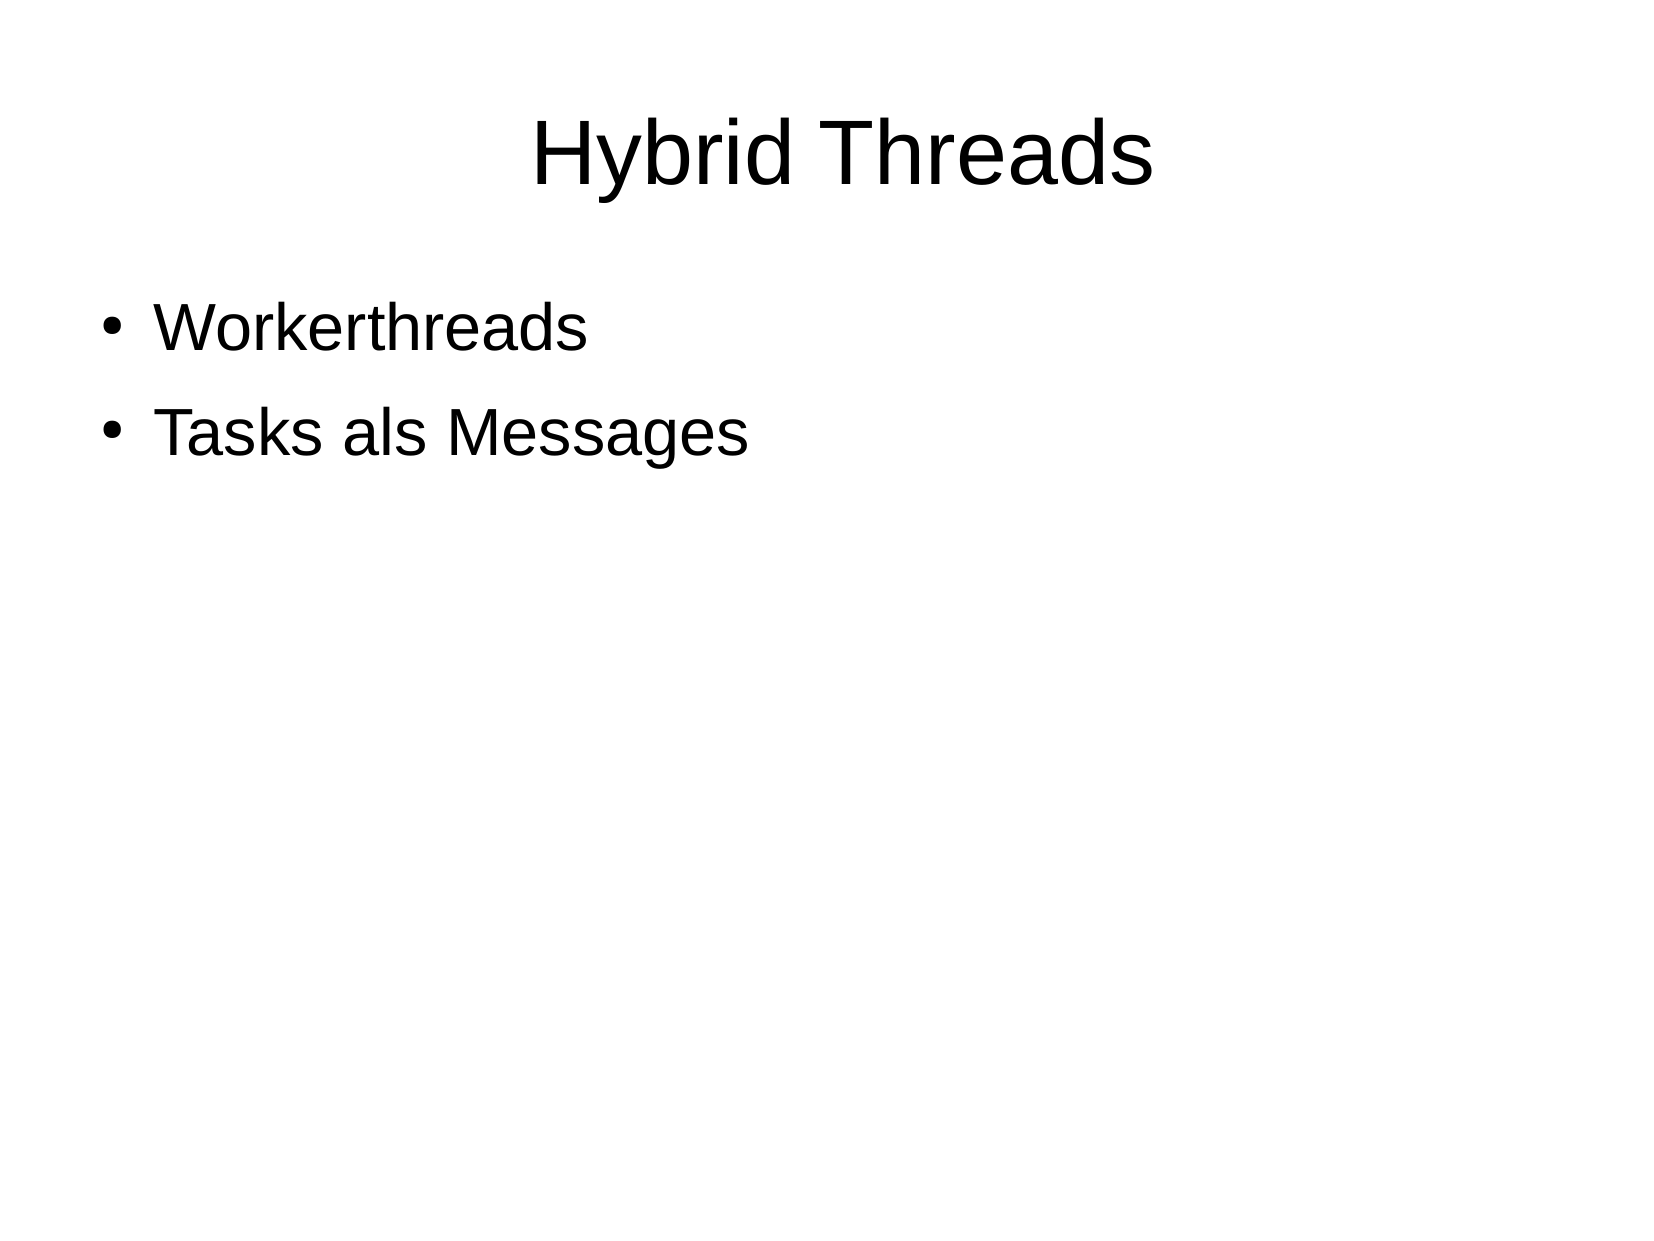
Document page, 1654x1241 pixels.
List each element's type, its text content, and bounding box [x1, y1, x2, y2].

title Hybrid Threads [82, 49, 1571, 257]
list Workerthreads Tasks als Messages [82, 290, 1571, 1109]
